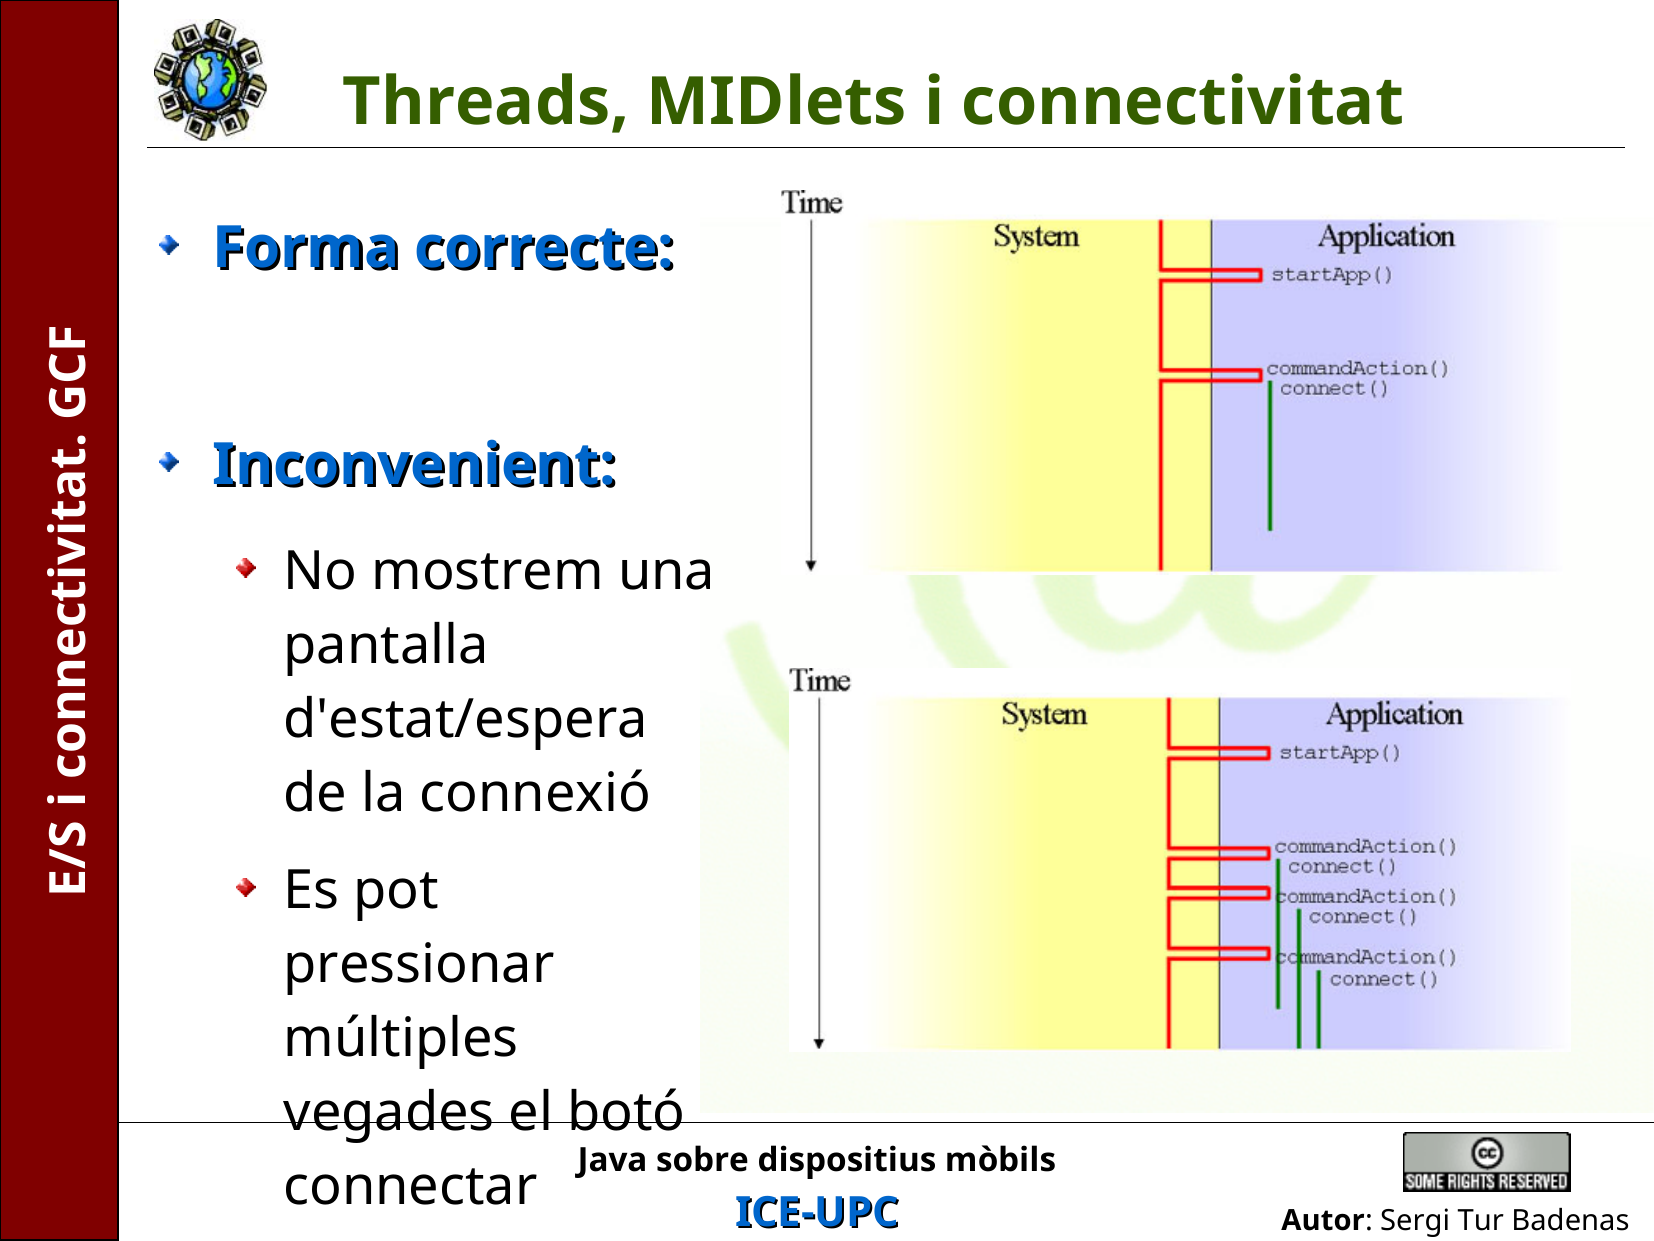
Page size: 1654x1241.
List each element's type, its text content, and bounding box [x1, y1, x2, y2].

list Forma correcte: Inconvenient: No mostrem una pantalla d'estat/espera de la connexió Es pot pressionar múltiples vegades el botó connectar [141, 205, 716, 1241]
title Threads, MIDlets i connectivitat [129, 56, 1619, 141]
picture [716, 190, 1654, 1113]
picture [1403, 1132, 1571, 1192]
picture [154, 19, 268, 56]
